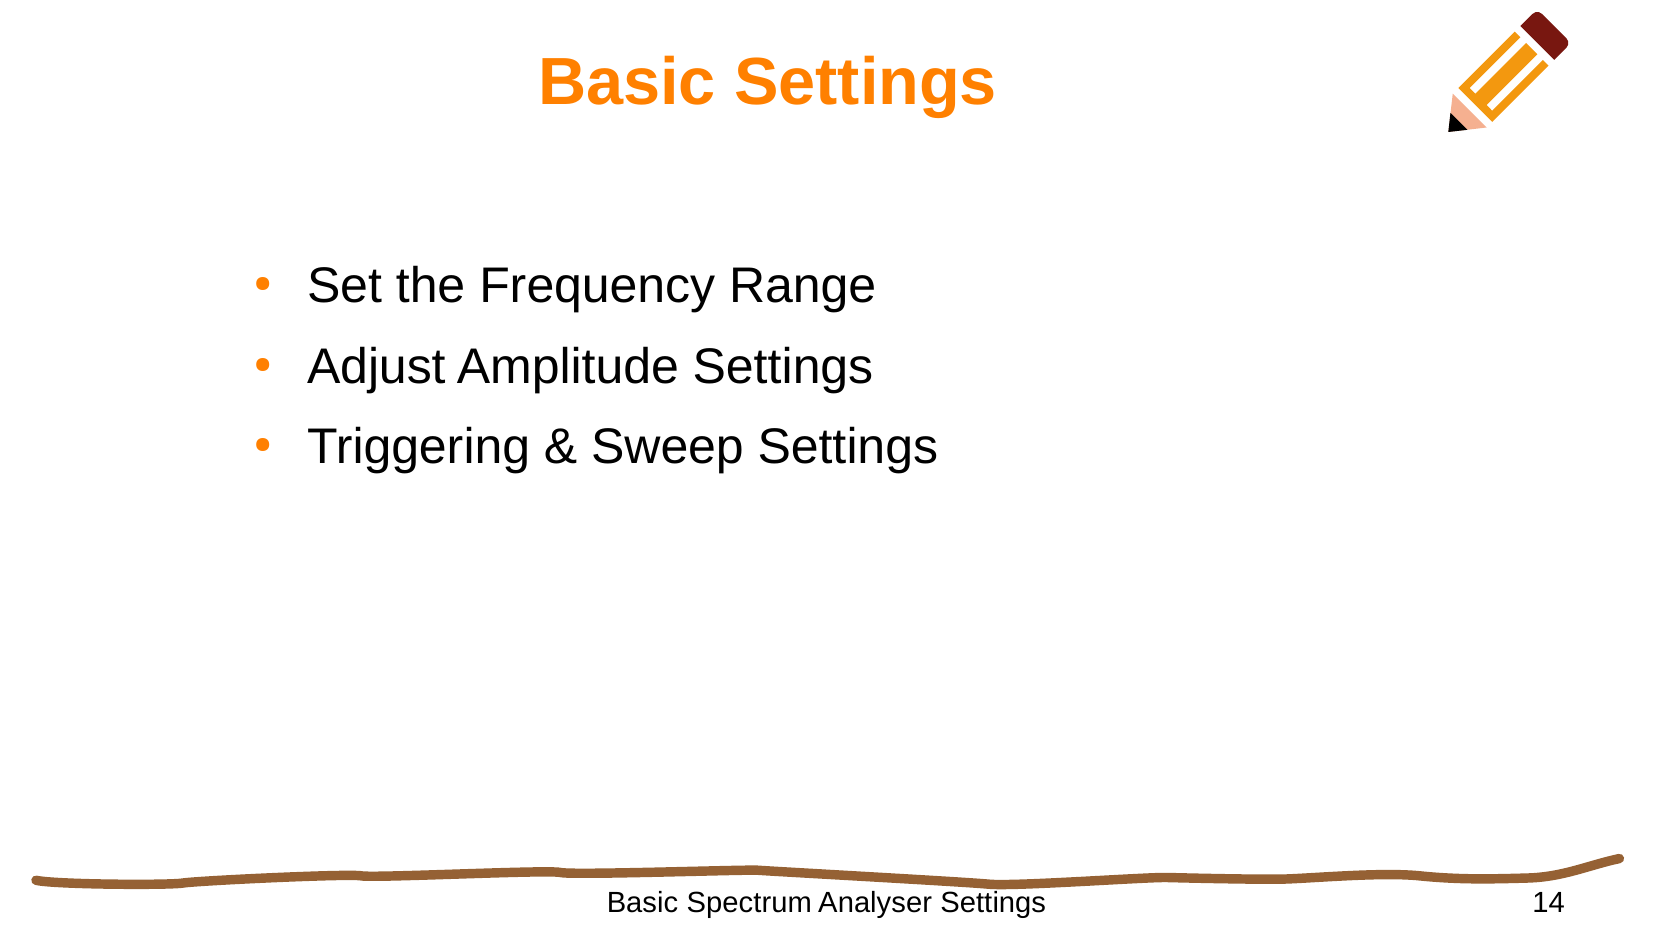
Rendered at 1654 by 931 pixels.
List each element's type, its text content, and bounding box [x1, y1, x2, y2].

list Set the Frequency Range Adjust Amplitude Settings Triggering & Sweep Settings [236, 177, 1034, 532]
title Basic Settings [88, 29, 1447, 133]
